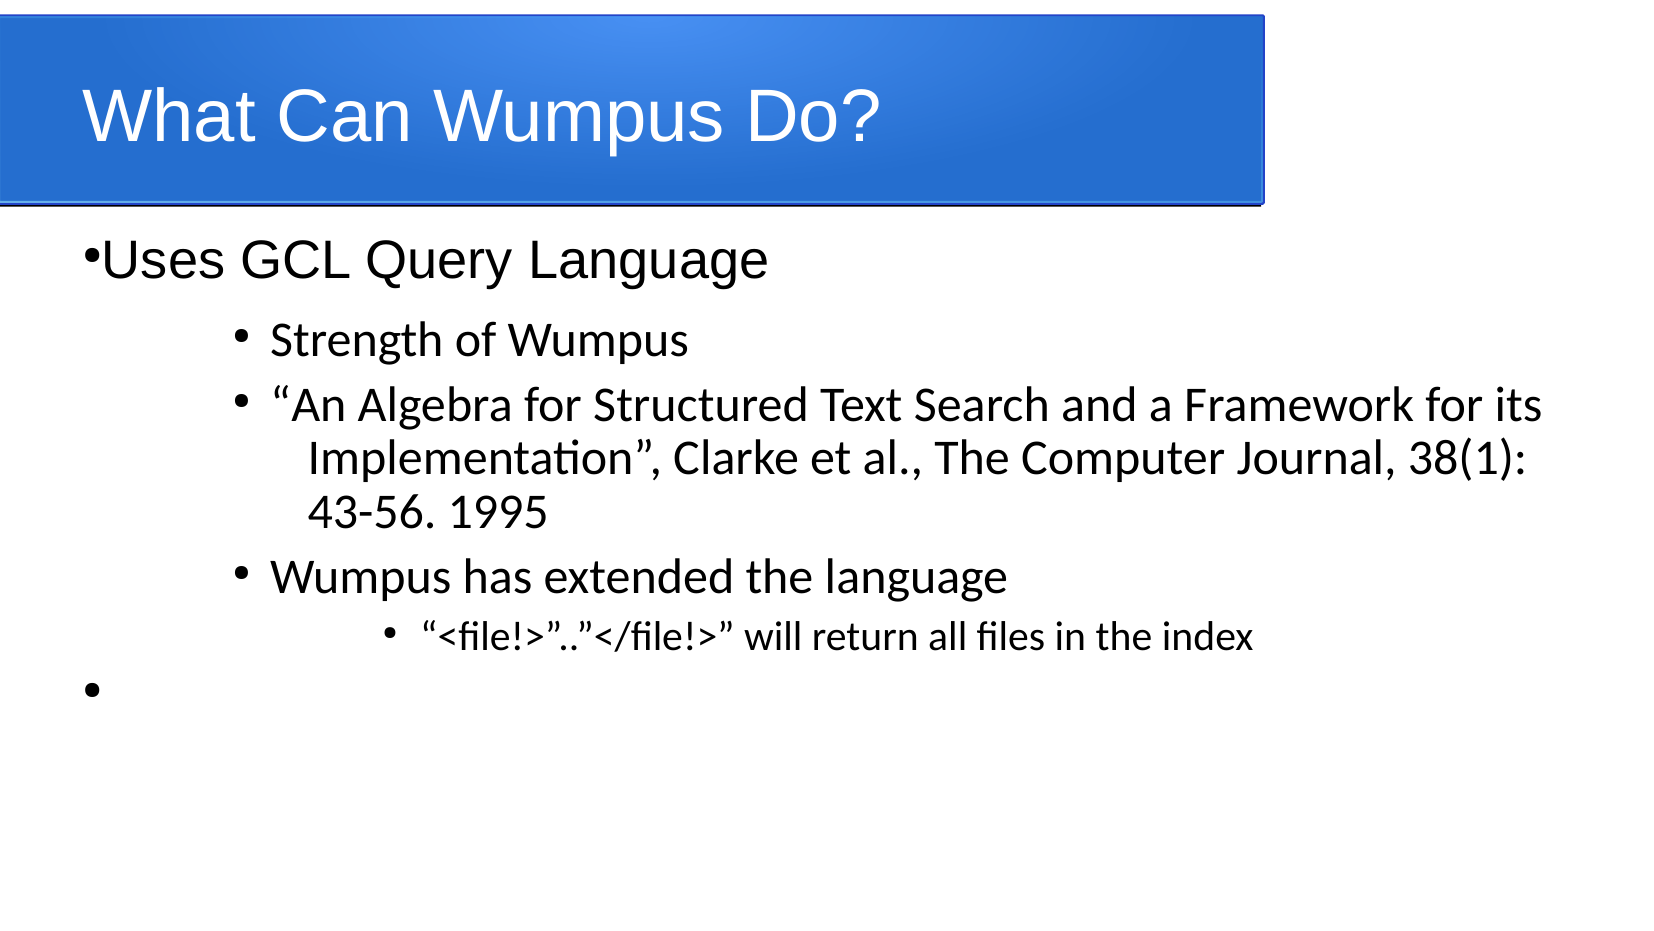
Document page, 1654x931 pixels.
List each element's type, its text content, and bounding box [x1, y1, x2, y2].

title What Can Wumpus Do? [82, 35, 1235, 189]
list Uses GCL Query Language Strength of Wumpus “An Algebra for Structured Text Search and a Framework for its Implementation”, Clarke et al., The Computer Journal, 38(1): 43-56. 1995 Wumpus has extended the language “<file!>”..”</file!>” will return all files in the index [82, 224, 1571, 764]
